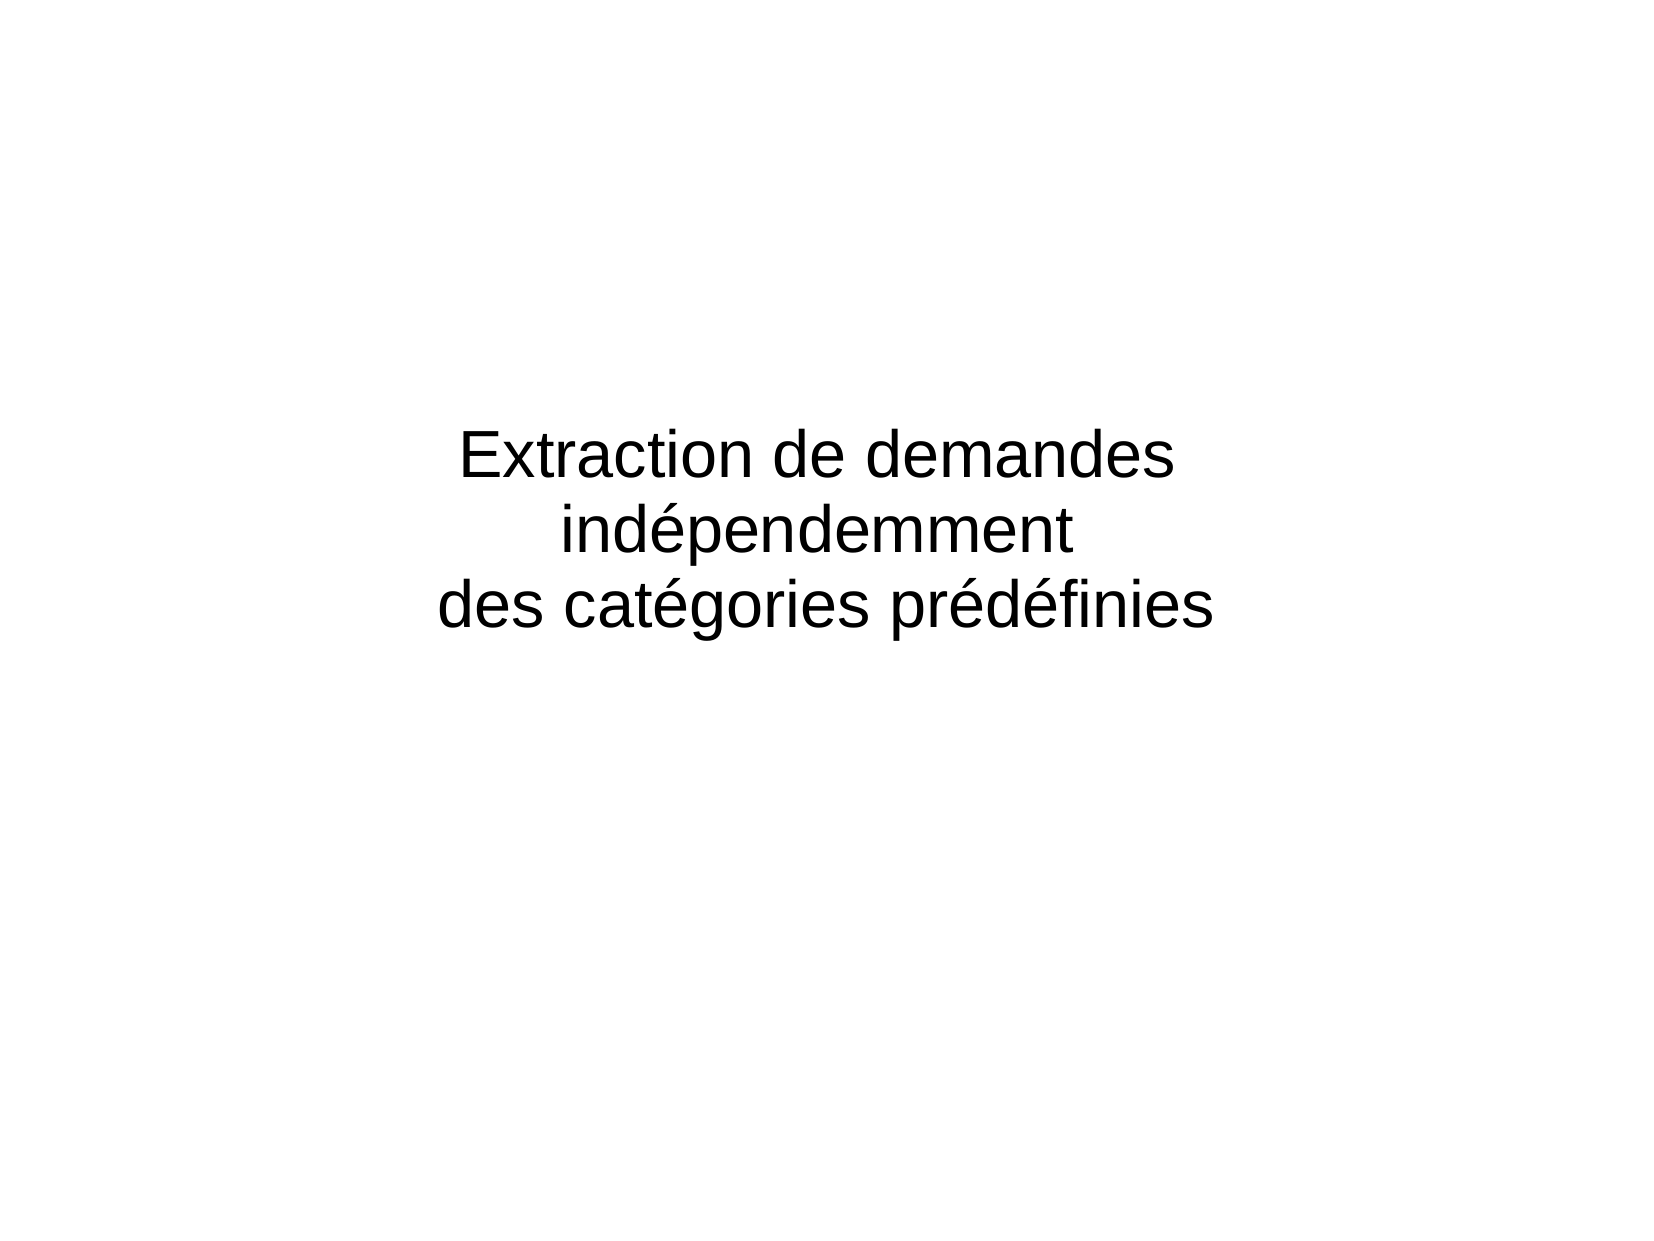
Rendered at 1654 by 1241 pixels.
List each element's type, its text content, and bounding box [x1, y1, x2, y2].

subtitle Extraction de demandes indépendemment des catégories prédéfinies [82, 49, 1571, 1010]
